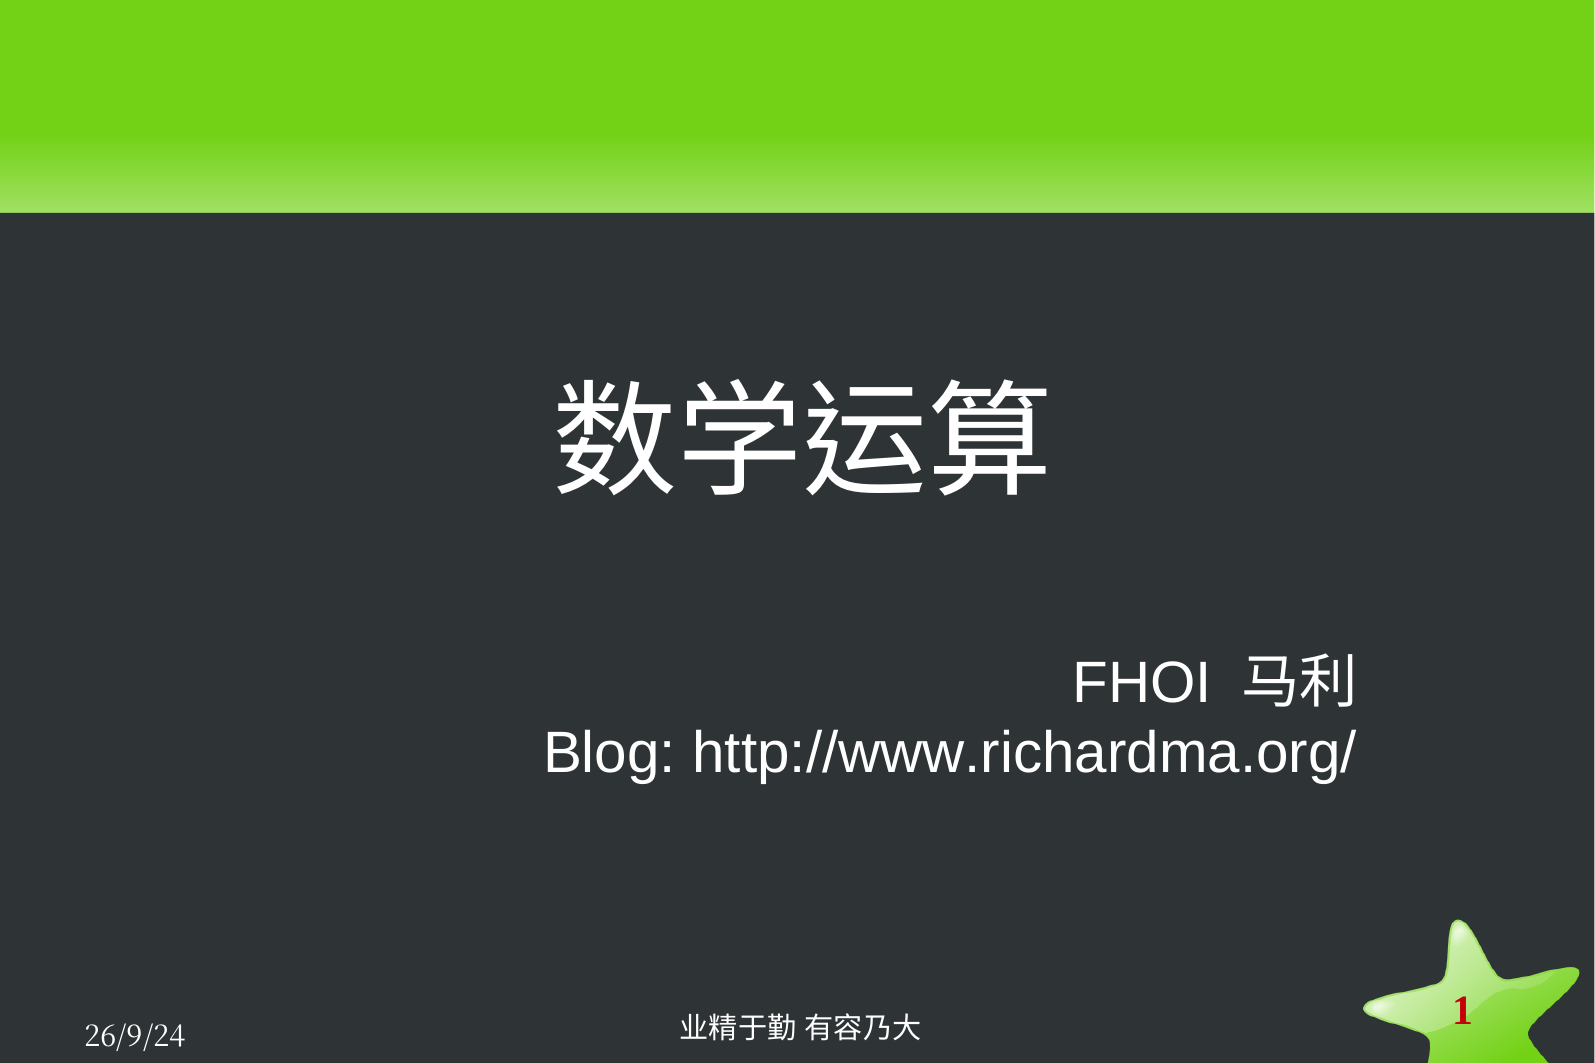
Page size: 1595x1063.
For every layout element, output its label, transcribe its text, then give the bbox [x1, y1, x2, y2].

text_box FHOI 马利 Blog: http://www.richardma.org/ [199, 632, 1373, 781]
picture [0, 0, 1595, 1063]
title 数学运算 [85, 354, 1521, 520]
